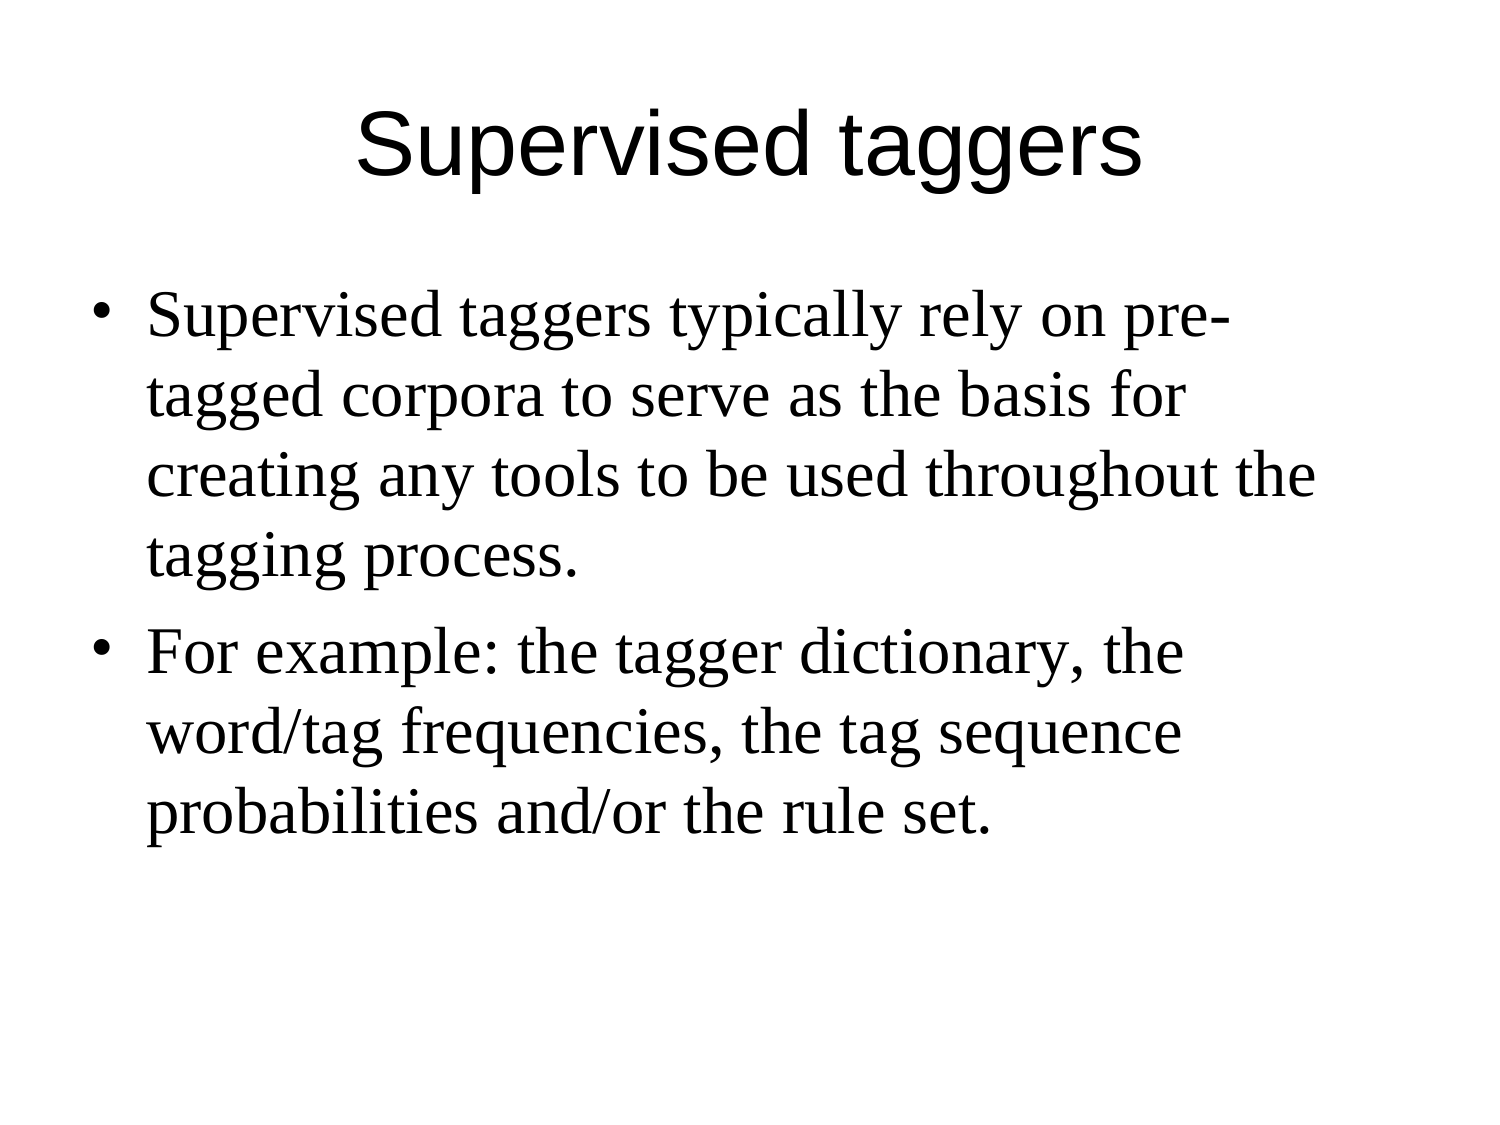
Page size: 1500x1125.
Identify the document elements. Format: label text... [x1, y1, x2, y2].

list Supervised taggers typically rely on pre-tagged corpora to serve as the basis for creating any tools to be used throughout the tagging process. For example: the tagger dictionary, the word/tag frequencies, the tag sequence probabilities and/or the rule set. [75, 262, 1426, 1005]
title Supervised taggers [75, 45, 1426, 233]
